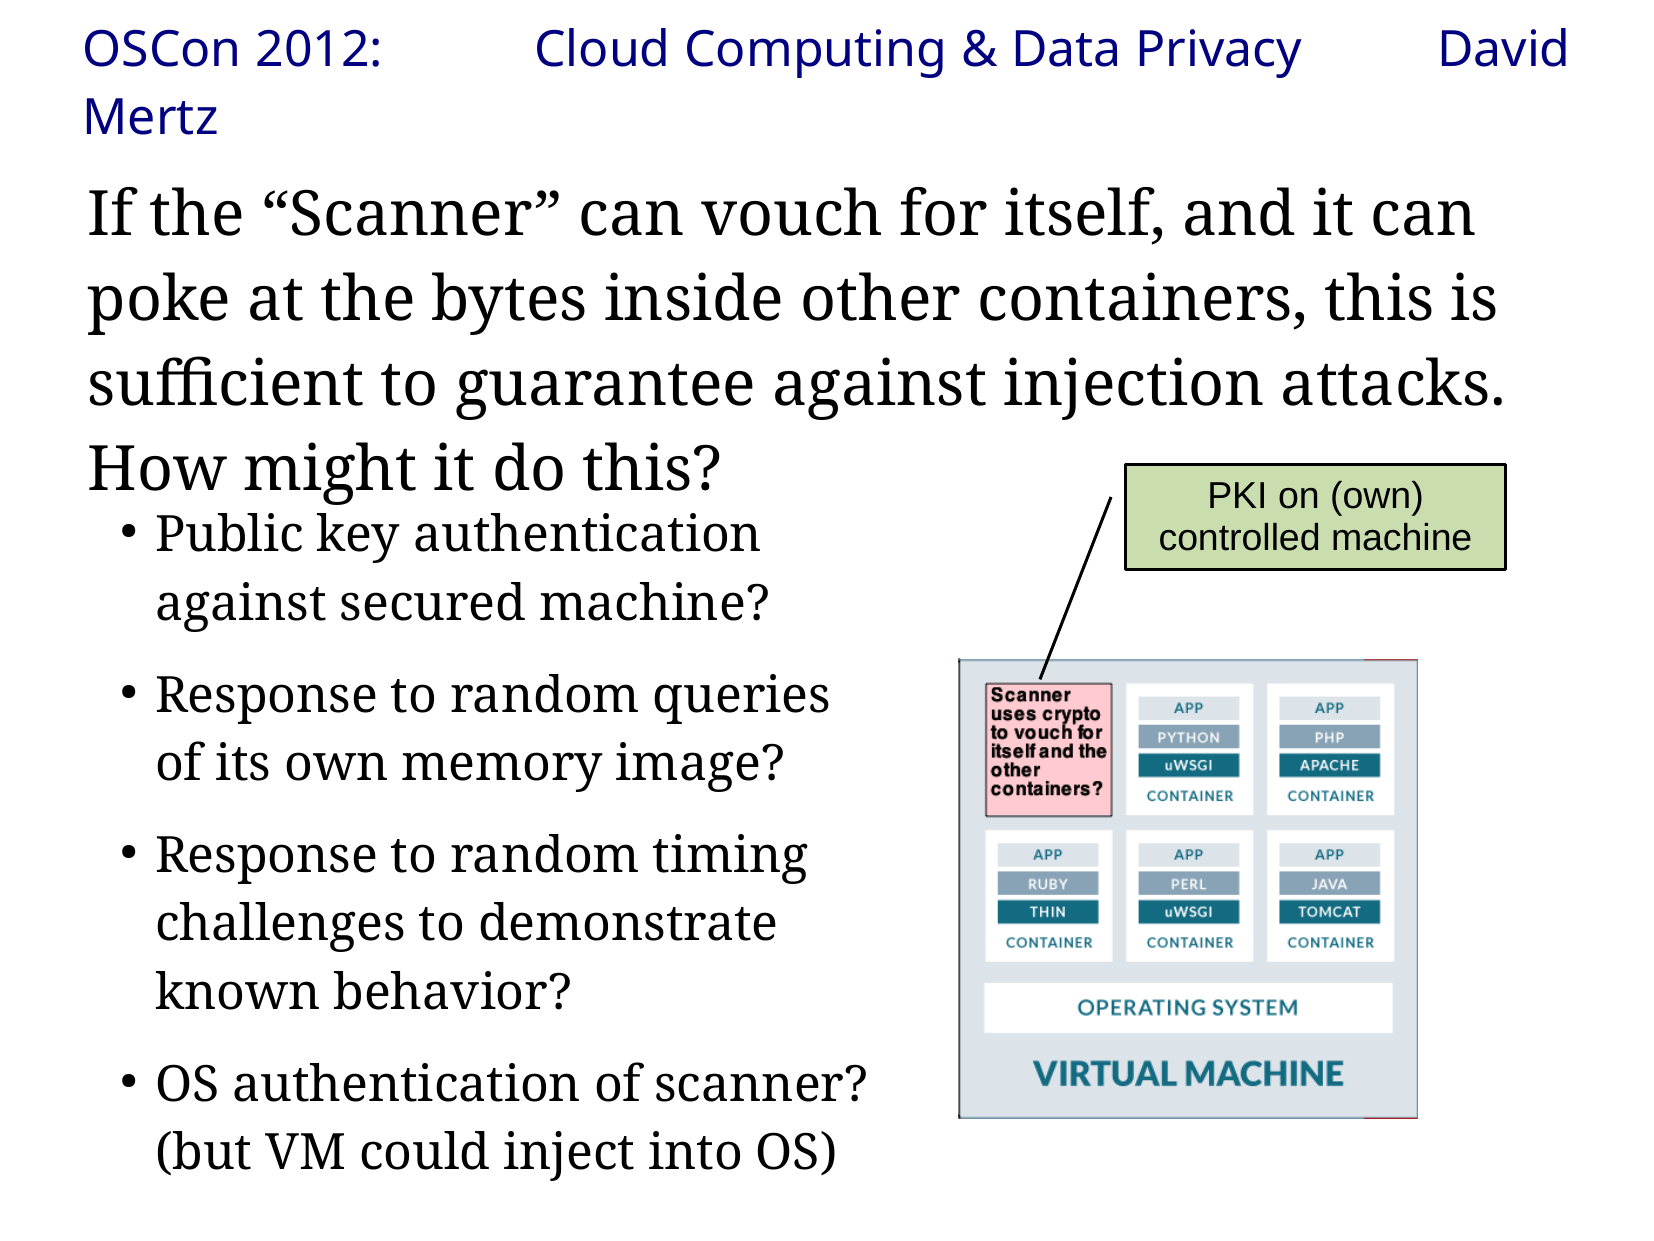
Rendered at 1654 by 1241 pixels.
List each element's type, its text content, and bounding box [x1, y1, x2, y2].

picture [958, 658, 1418, 1119]
text_box Public key authentication against secured machine? Response to random queries of its own memory image? Response to random timing challenges to demonstrate known behavior? OS authentication of scanner? (but VM could inject into OS) [105, 490, 901, 1089]
title OSCon 2012: Cloud Computing & Data Privacy David Mertz [82, 49, 1571, 113]
list If the “Scanner” can vouch for itself, and it can poke at the bytes inside other containers, this is sufficient to guarantee against injection attacks. How might it do this? [87, 168, 1535, 453]
text_box PKI on (own) controlled machine [1126, 464, 1505, 569]
